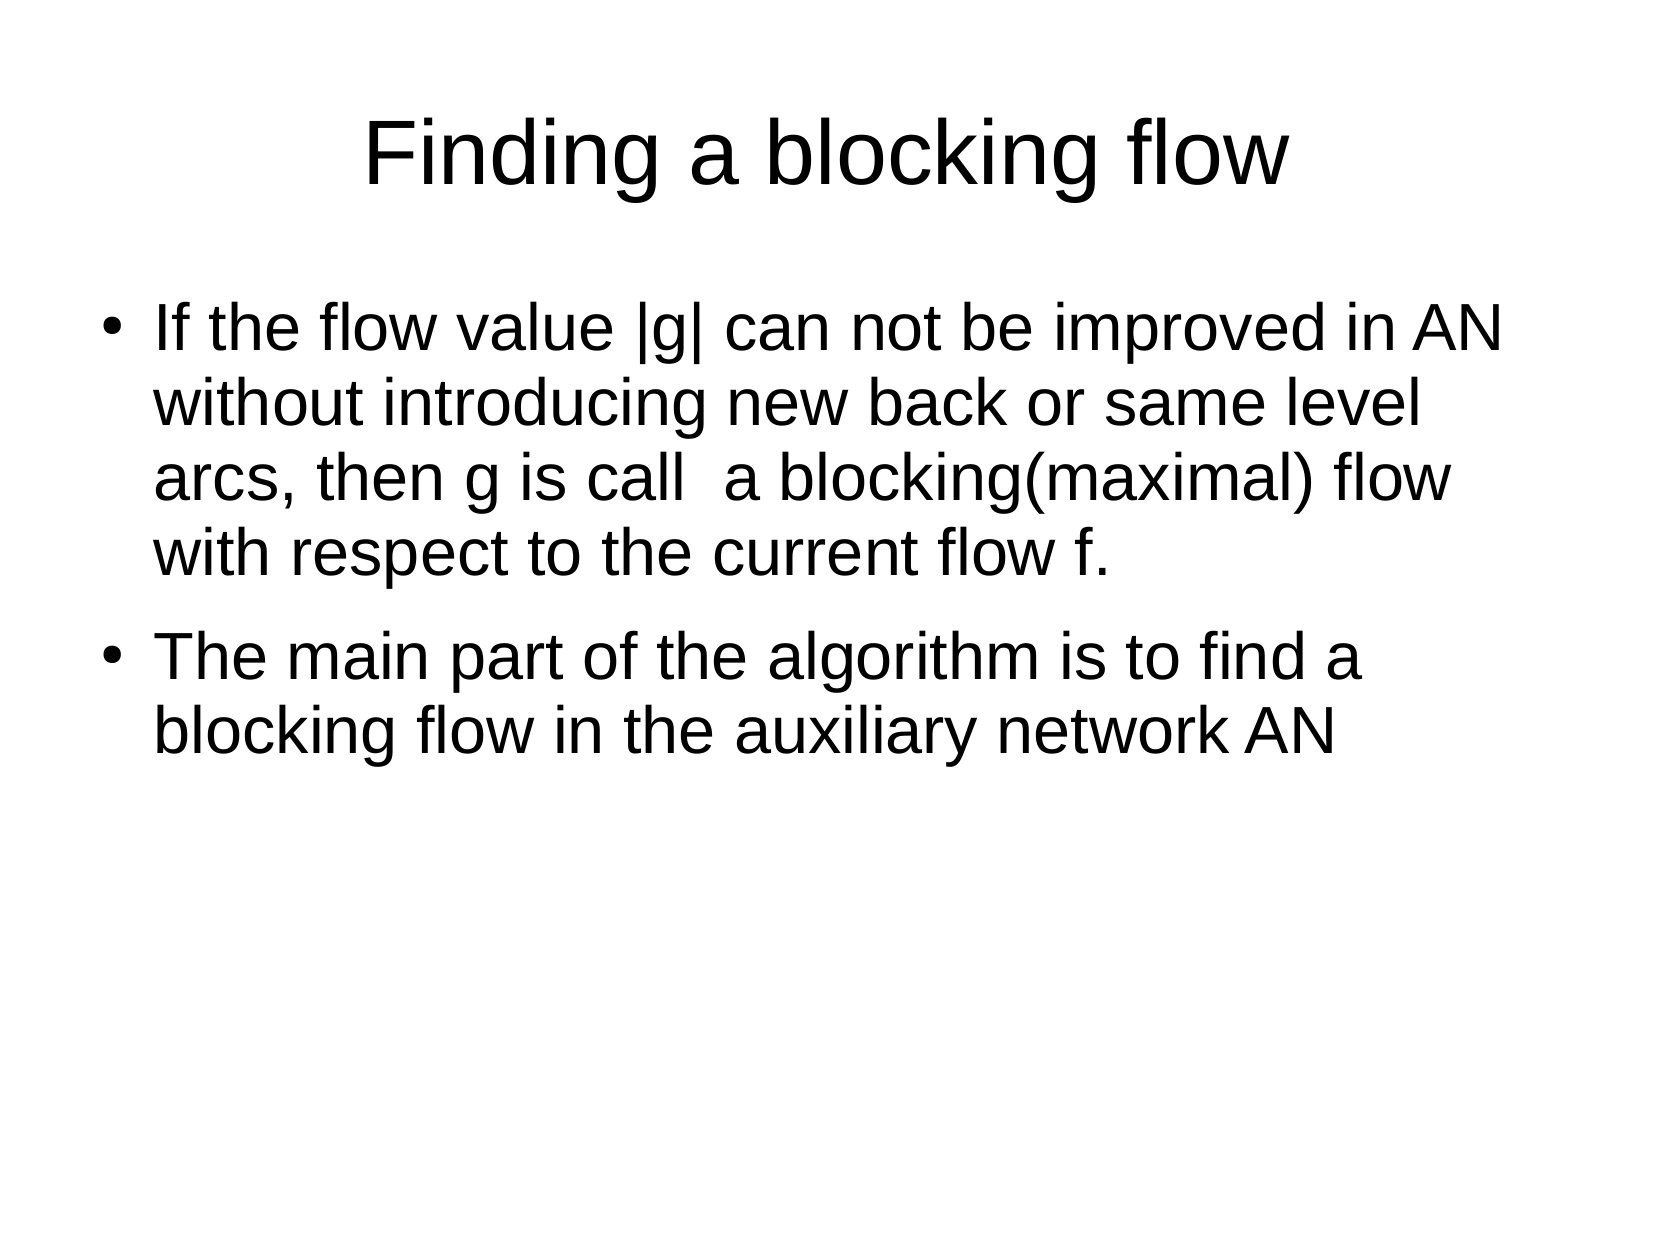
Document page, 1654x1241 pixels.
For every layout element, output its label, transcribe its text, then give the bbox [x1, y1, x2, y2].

list If the flow value |g| can not be improved in AN without introducing new back or same level arcs, then g is call a blocking(maximal) flow with respect to the current flow f. The main part of the algorithm is to find a blocking flow in the auxiliary network AN [82, 290, 1571, 1010]
title Finding a blocking flow [82, 49, 1571, 257]
